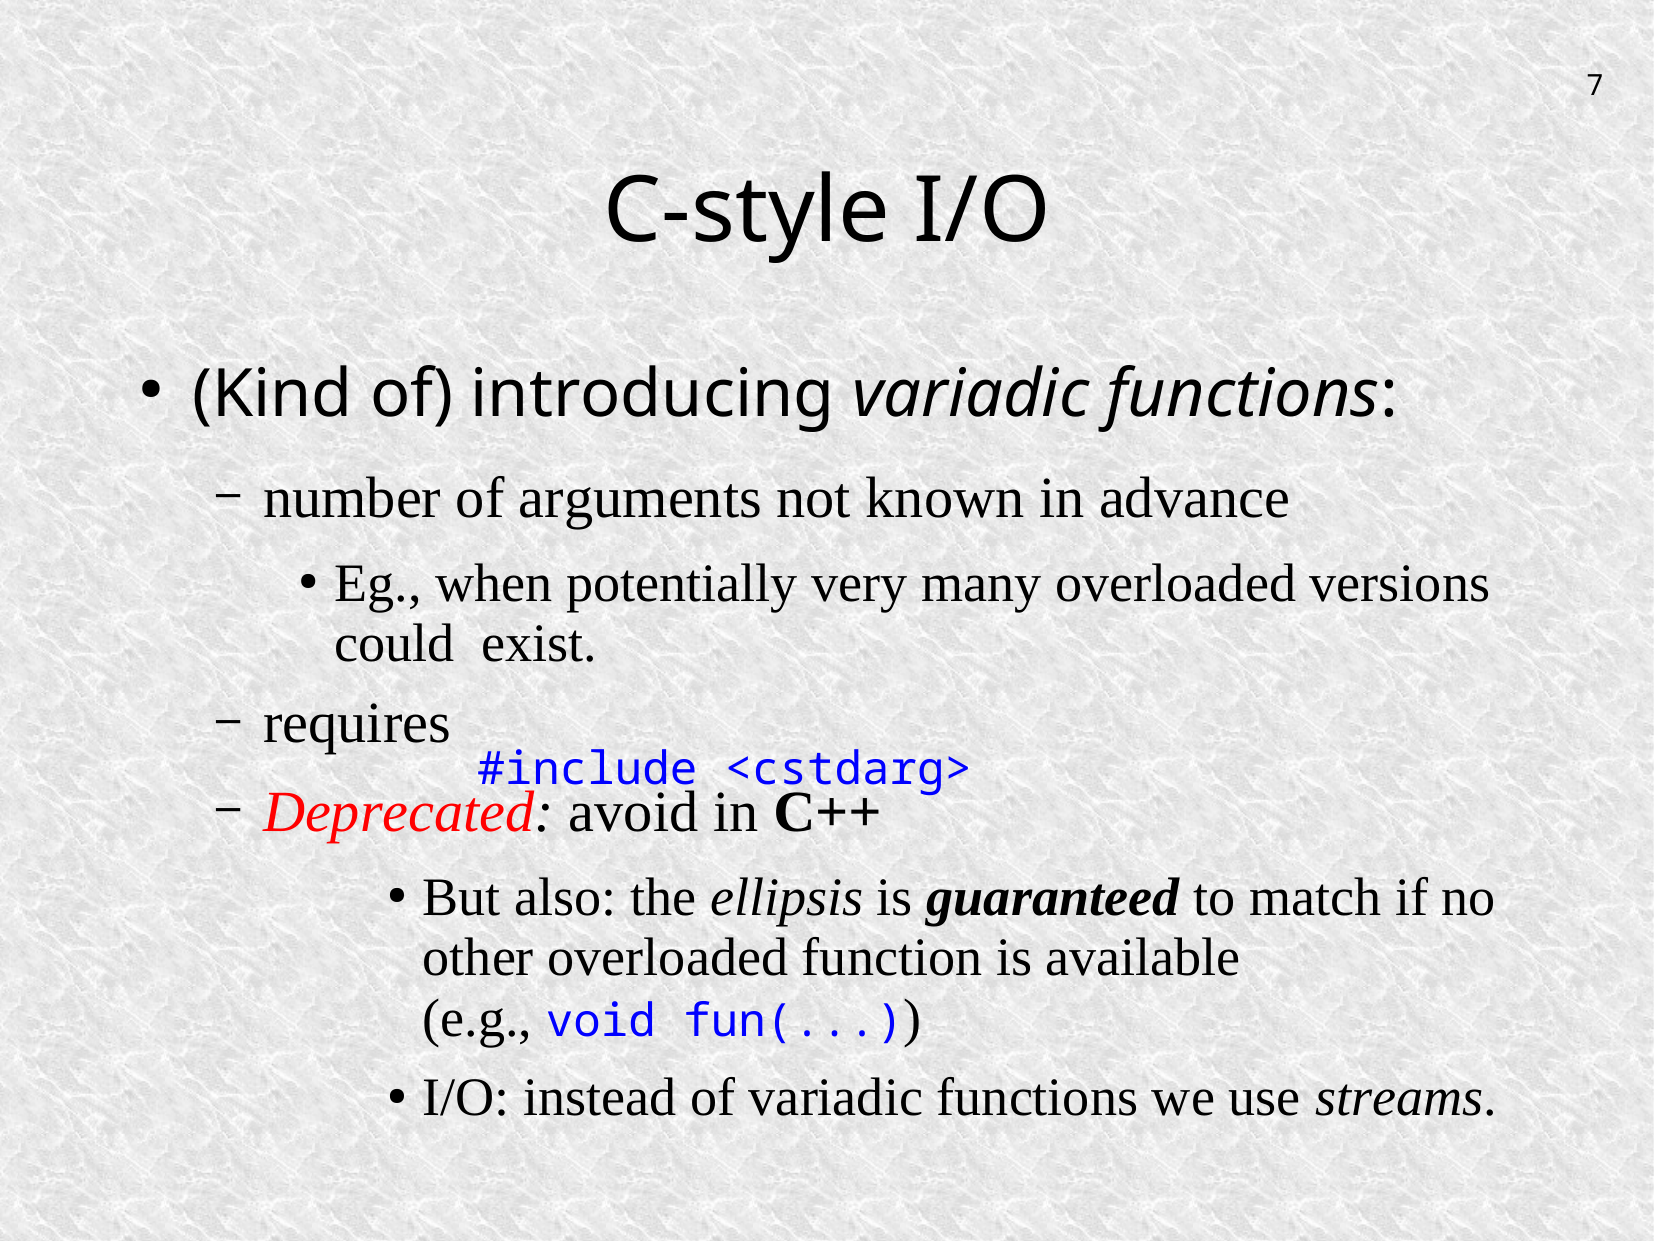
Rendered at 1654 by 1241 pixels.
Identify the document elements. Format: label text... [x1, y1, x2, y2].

title C-style I/O [121, 102, 1534, 311]
picture [0, 0, 1654, 1241]
text_box #include <cstdarg> [477, 735, 973, 791]
list (Kind of) introducing variadic functions: number of arguments not known in advance Eg., when potentially very many overloaded versions could exist. requires Deprecated: avoid in C++ But also: the ellipsis is guaranteed to match if no other overloaded function is available (e.g., void fun(...)) I/O: instead of variadic functions we use streams. [121, 344, 1534, 1241]
